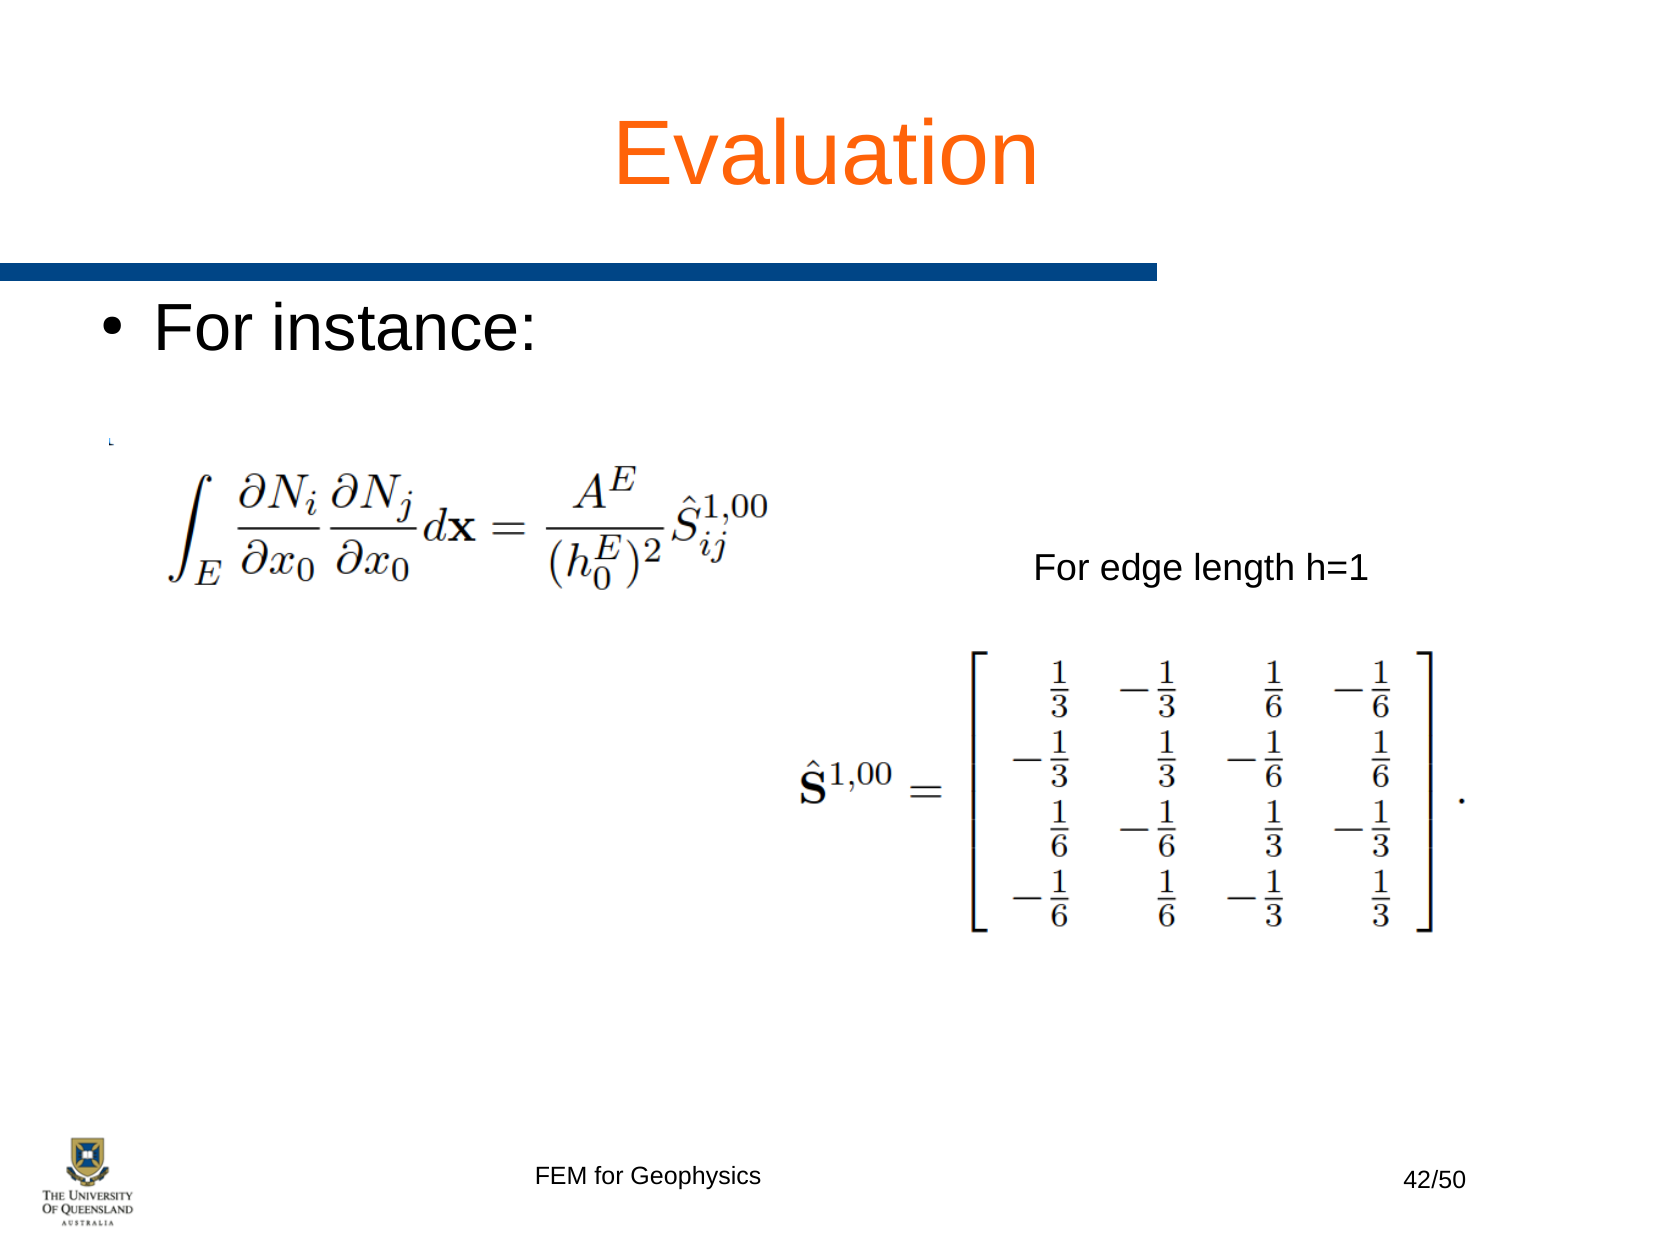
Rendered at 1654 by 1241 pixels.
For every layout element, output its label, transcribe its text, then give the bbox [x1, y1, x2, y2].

list For instance: [82, 290, 1571, 1010]
title Evaluation [82, 49, 1571, 257]
text_box For edge length h=1 [1018, 539, 1385, 597]
picture [109, 438, 844, 607]
picture [35, 1133, 142, 1235]
picture [771, 640, 1481, 949]
